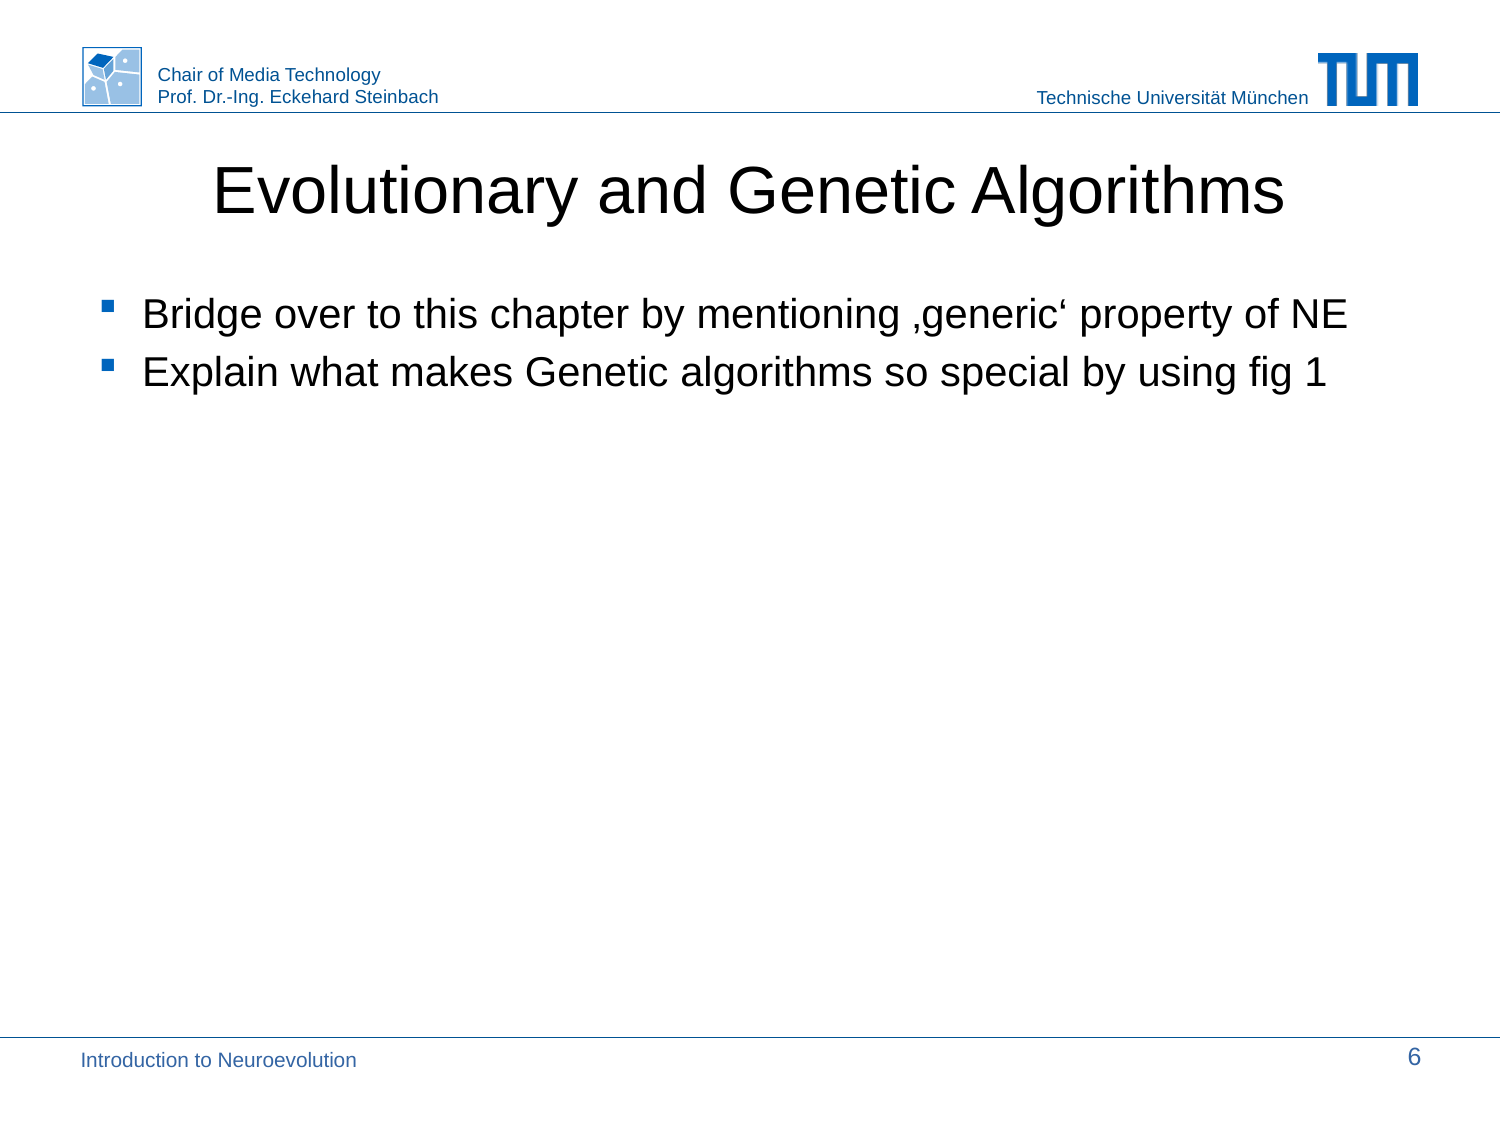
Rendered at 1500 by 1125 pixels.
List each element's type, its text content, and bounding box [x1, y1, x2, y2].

text_box Introduction to Neuroevolution [65, 1041, 406, 1081]
picture [1318, 53, 1418, 106]
title Evolutionary and Genetic Algorithms [83, 139, 1417, 239]
list Bridge over to this chapter by mentioning ‚generic‘ property of NE Explain what makes Genetic algorithms so special by using fig 1 [83, 279, 1417, 1013]
text_box <number> [1392, 1035, 1471, 1090]
